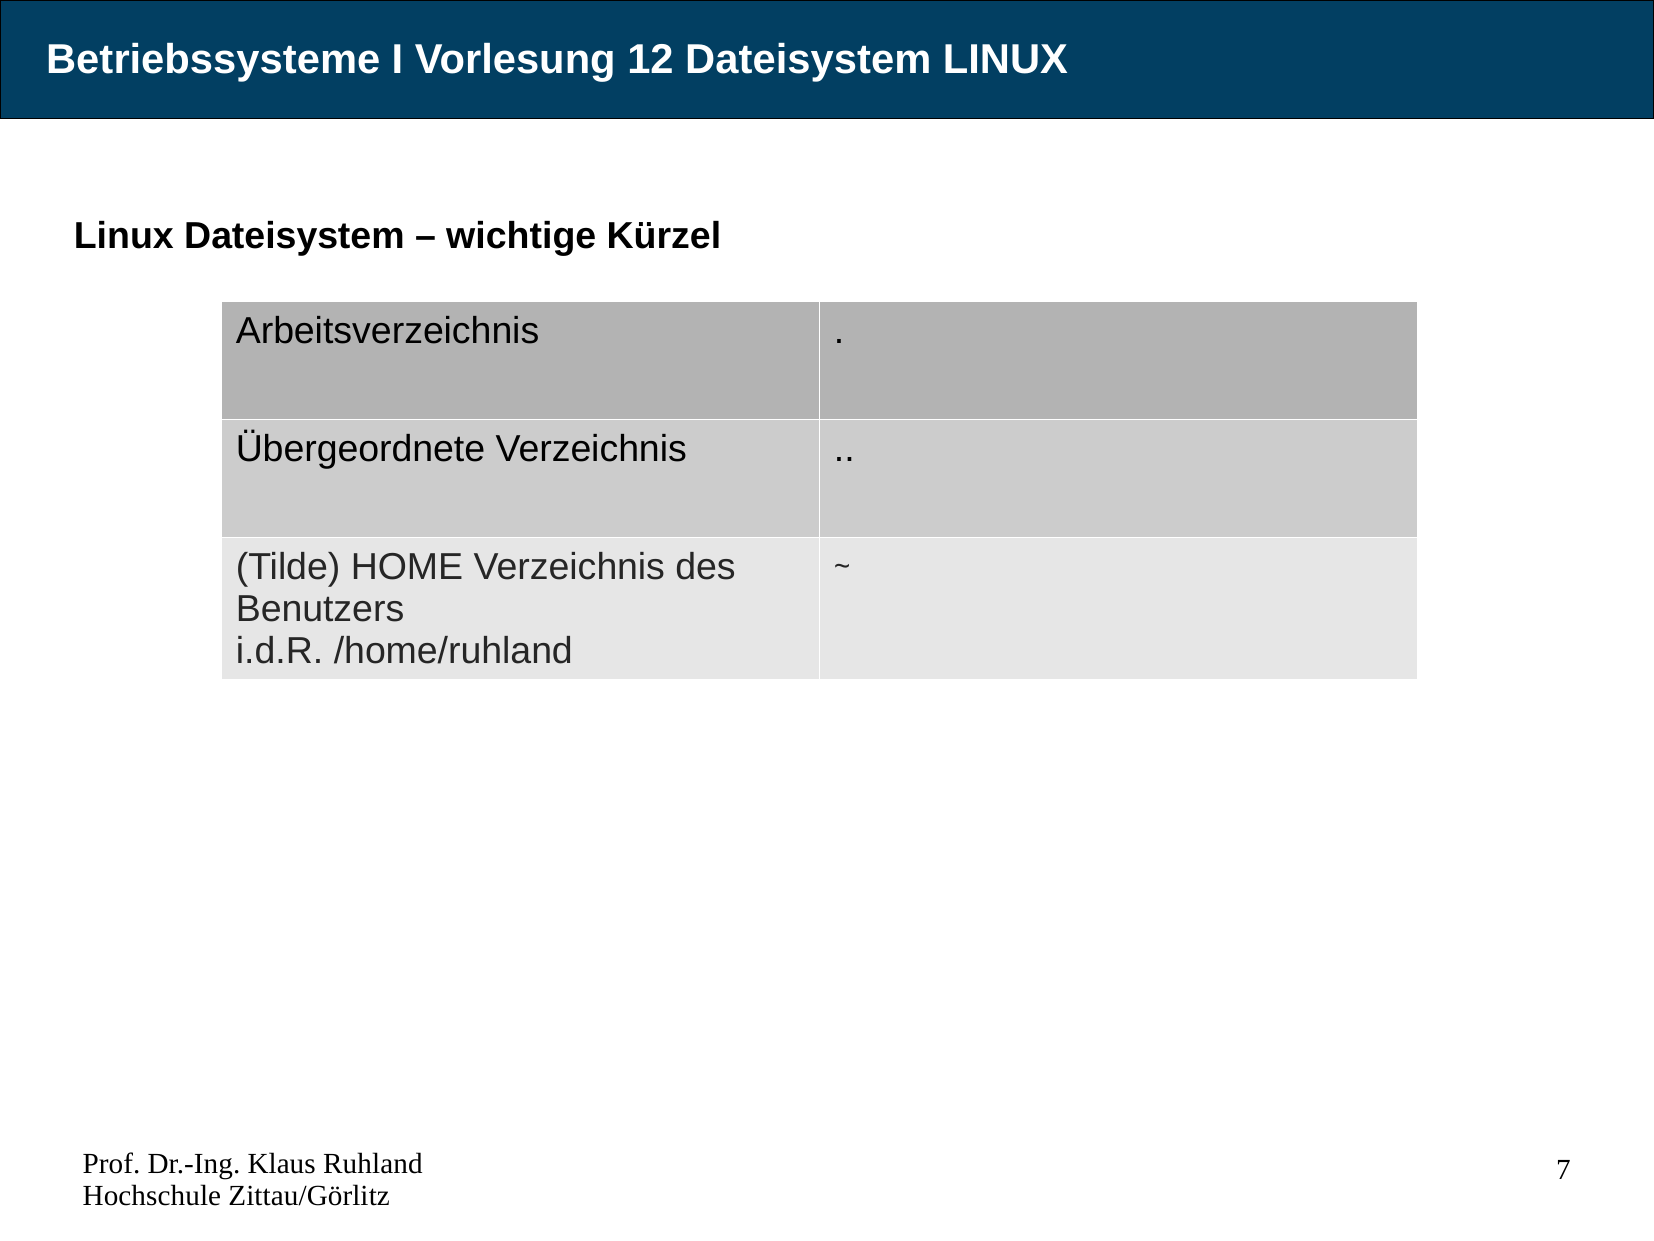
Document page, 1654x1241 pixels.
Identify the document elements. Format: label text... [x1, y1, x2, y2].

text_box Linux Dateisystem – wichtige Kürzel [59, 206, 1654, 1068]
table_cell ~ [820, 538, 1417, 679]
table_header . [820, 302, 1417, 419]
table_cell .. [820, 420, 1417, 537]
table_cell (Tilde) HOME Verzeichnis des Benutzers i.d.R. /home/ruhland [222, 538, 819, 679]
table_header Arbeitsverzeichnis [222, 302, 819, 419]
table_cell Übergeordnete Verzeichnis [222, 420, 819, 537]
